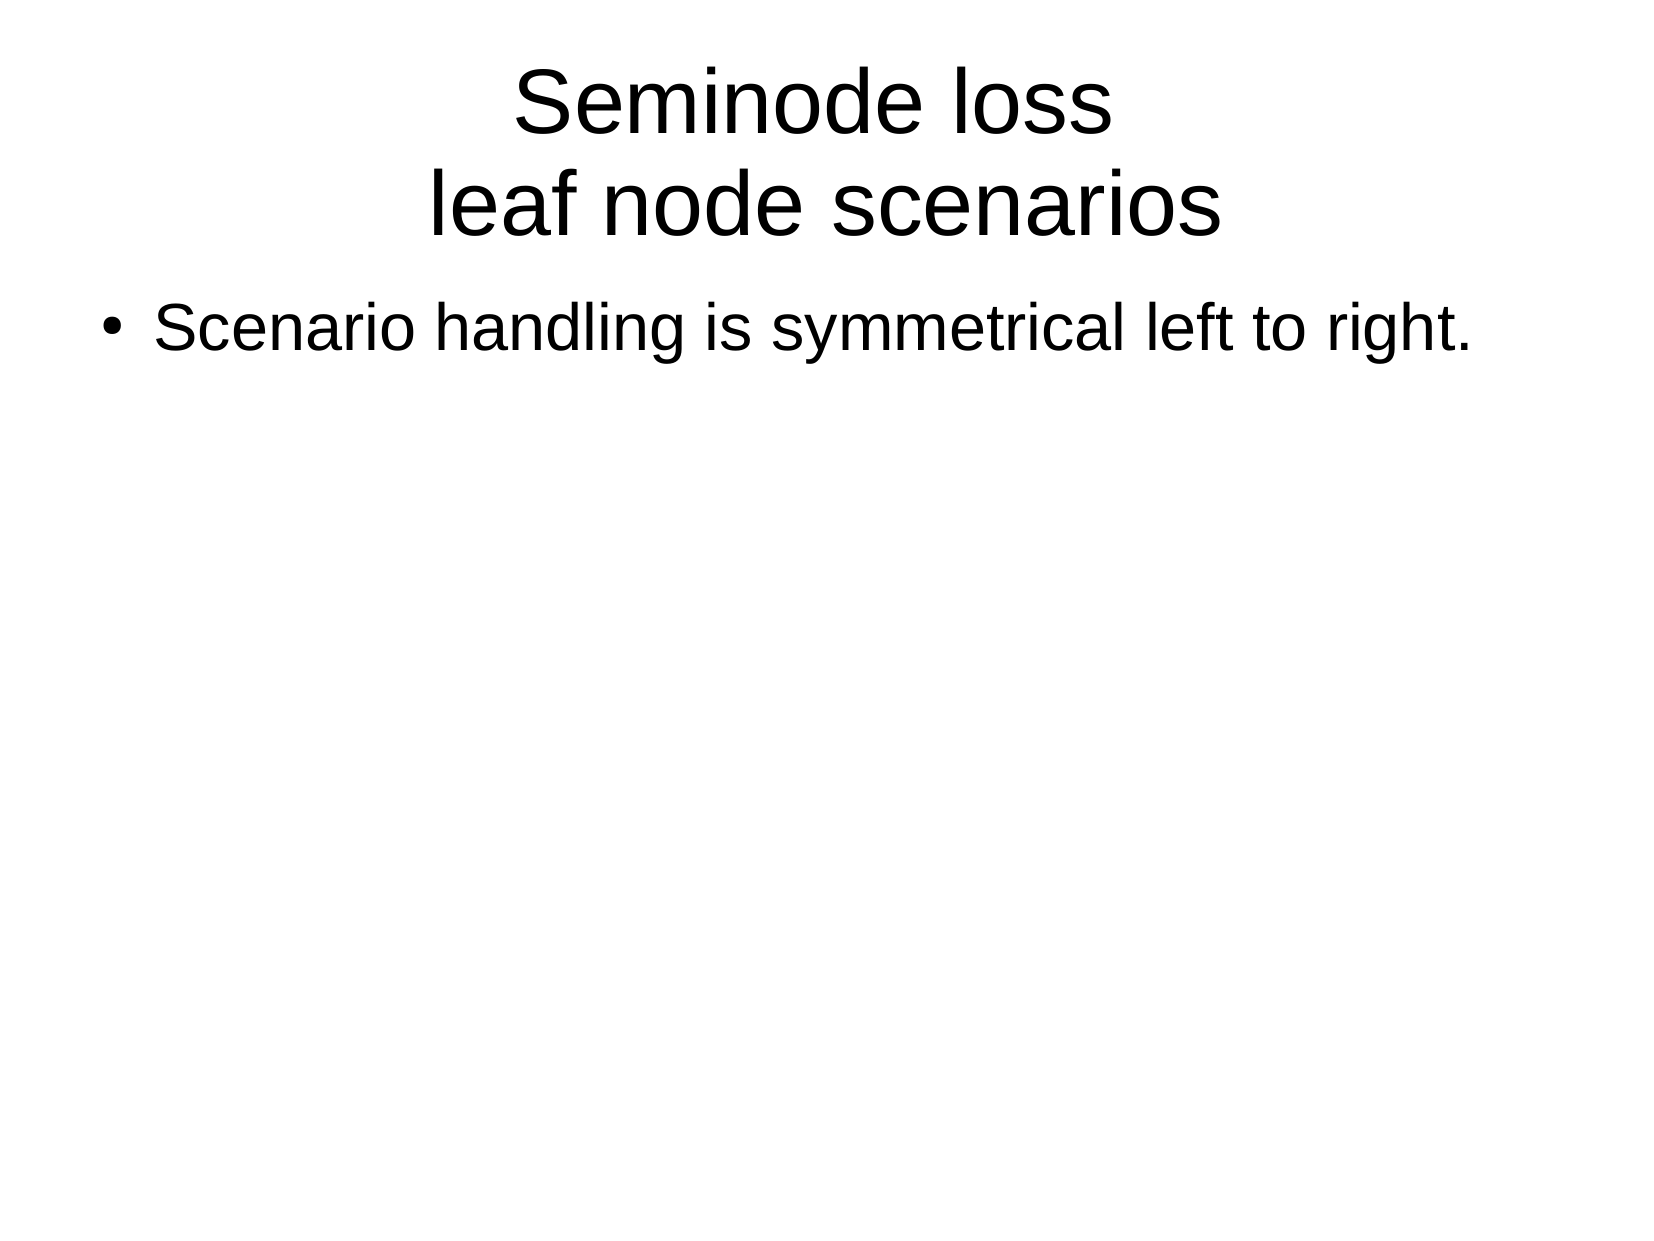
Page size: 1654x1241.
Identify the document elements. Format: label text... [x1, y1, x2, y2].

title Seminode loss leaf node scenarios [82, 49, 1571, 257]
list Scenario handling is symmetrical left to right. [82, 290, 1571, 1010]
